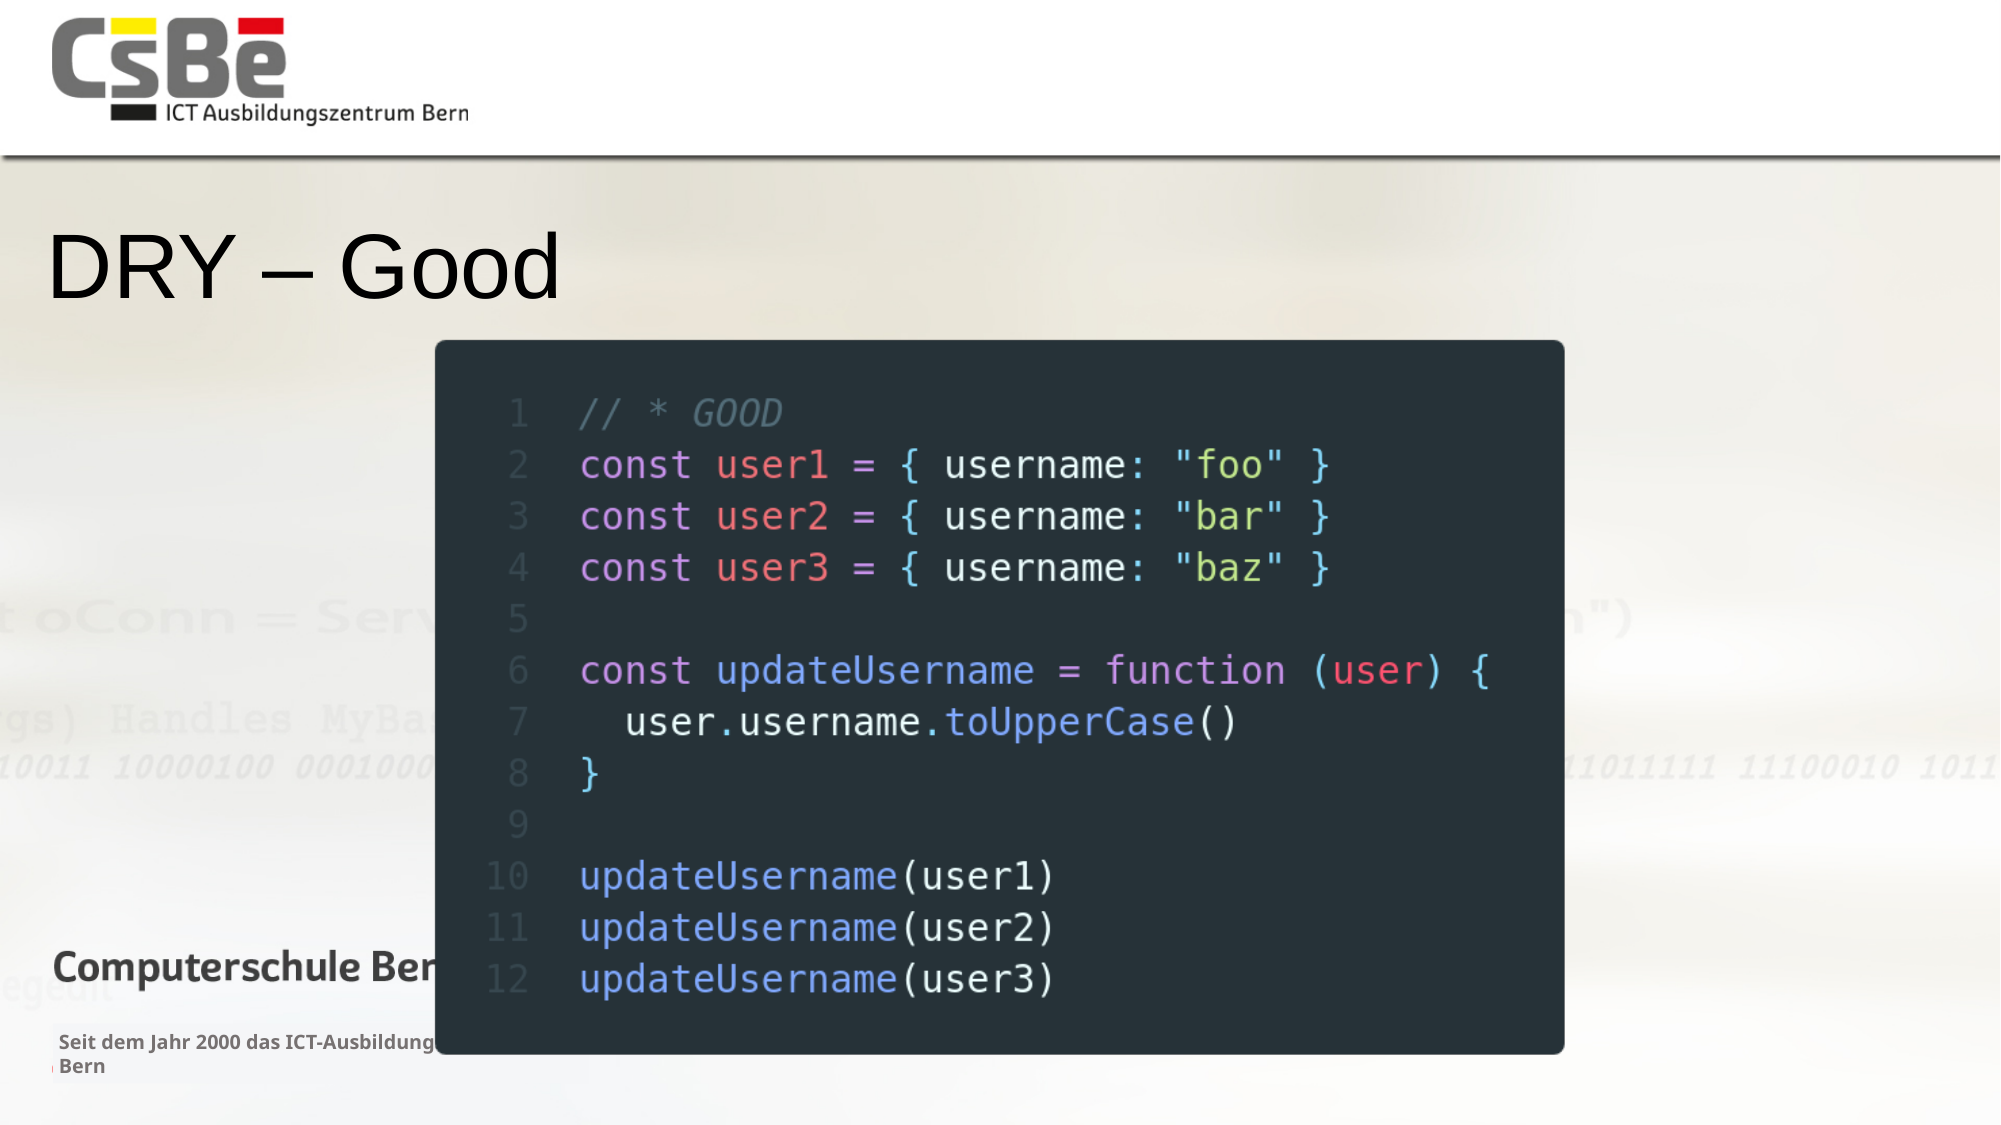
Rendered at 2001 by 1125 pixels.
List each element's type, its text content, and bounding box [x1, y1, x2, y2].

picture [0, 0, 2001, 1125]
list DRY – Good [46, 206, 1920, 355]
